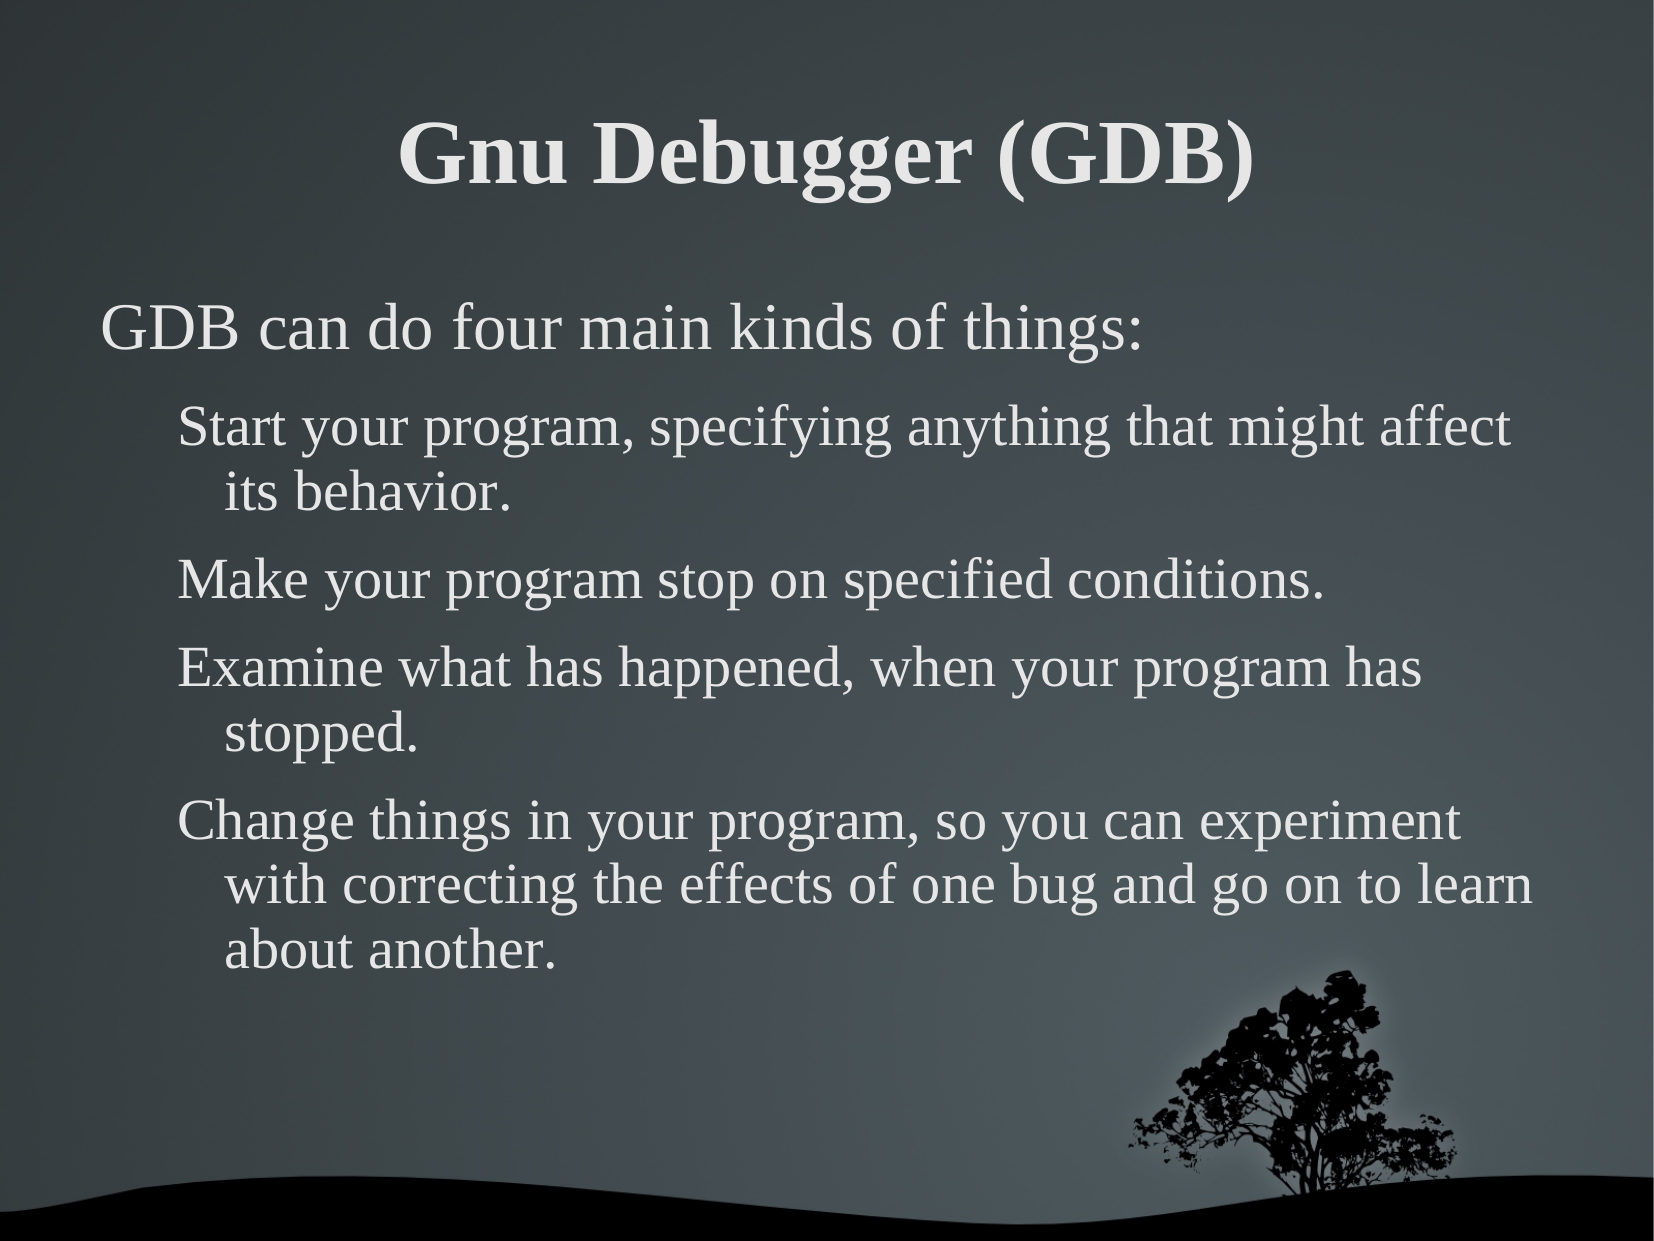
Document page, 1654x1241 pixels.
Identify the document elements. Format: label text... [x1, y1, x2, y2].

title Gnu Debugger (GDB) [82, 56, 1571, 250]
picture [0, 0, 1654, 1241]
list GDB can do four main kinds of things: Start your program, specifying anything that might affect its behavior. Make your program stop on specified conditions. Examine what has happened, when your program has stopped. Change things in your program, so you can experiment with correcting the effects of one bug and go on to learn about another. [82, 290, 1571, 1128]
